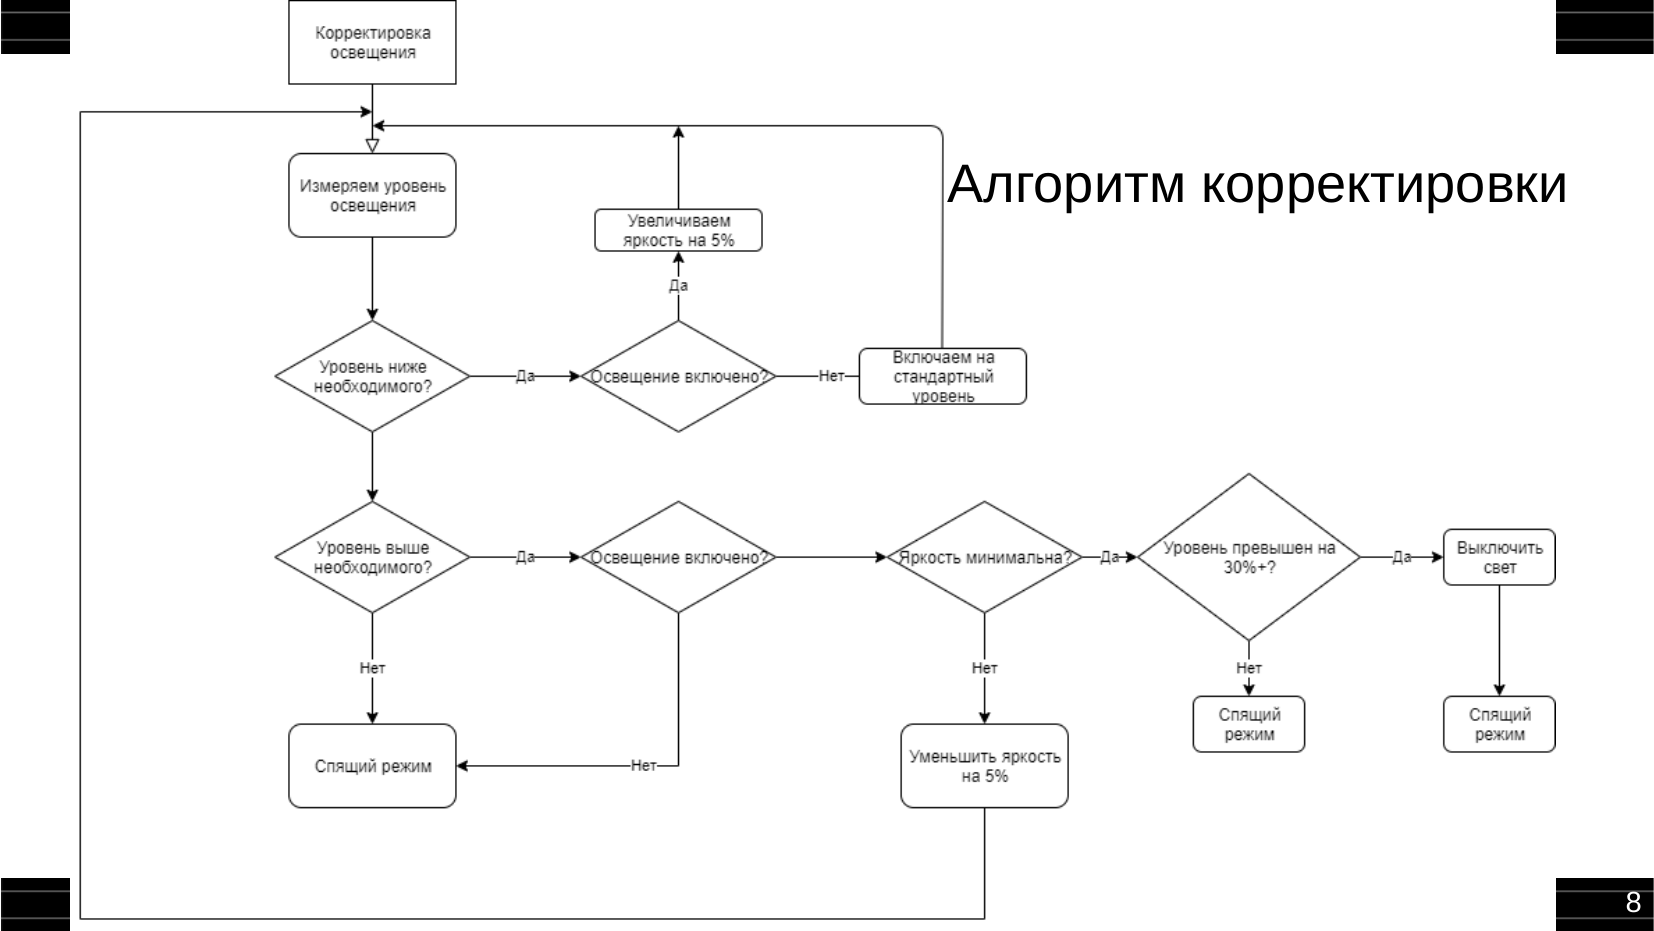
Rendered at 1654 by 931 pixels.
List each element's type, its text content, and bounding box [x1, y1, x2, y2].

title Алгоритм корректировки [82, 92, 1571, 249]
picture [1, 0, 1654, 931]
